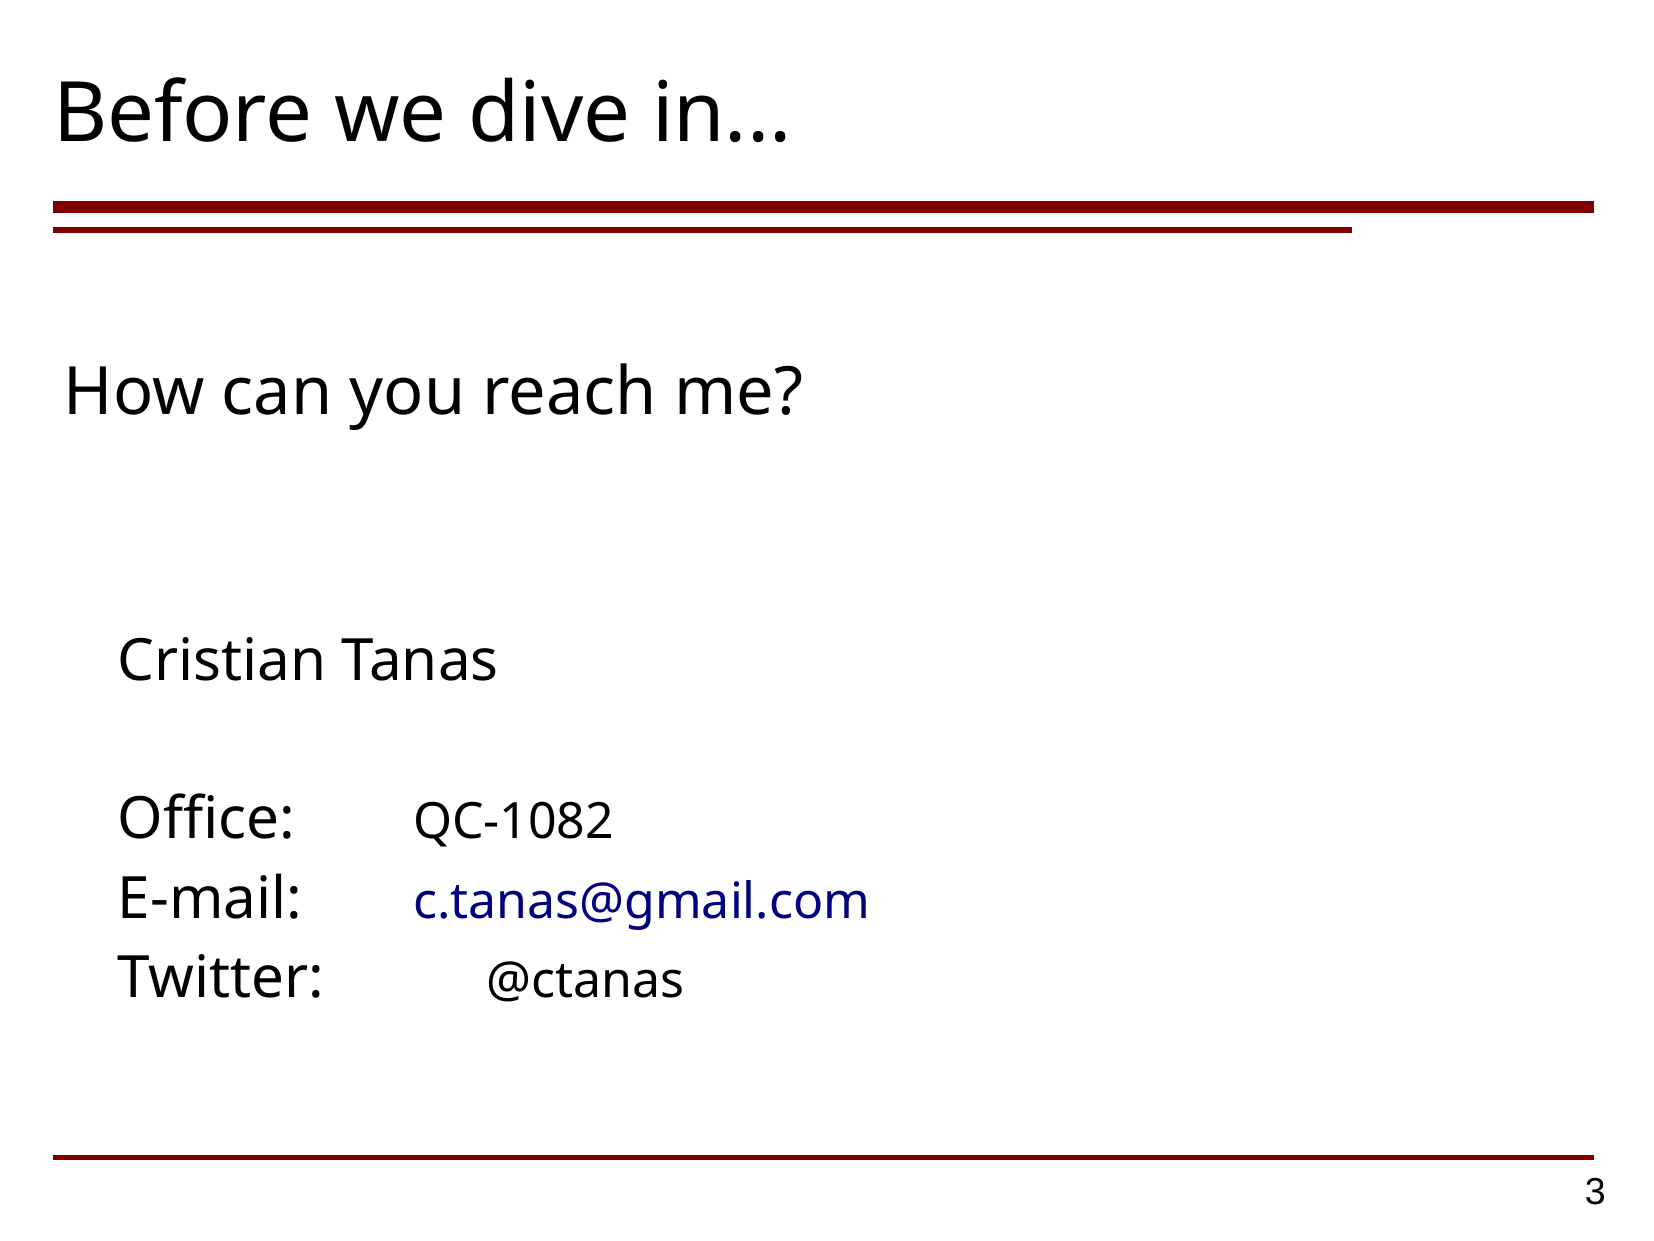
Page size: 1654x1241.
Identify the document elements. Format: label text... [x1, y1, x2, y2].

text_box How can you reach me? [49, 335, 1074, 440]
text_box <number> [35, 1163, 1654, 1221]
text_box Cristian Tanas Office: QC-1082 E-mail: c.tanas@gmail.com Twitter: @ctanas [103, 531, 1625, 1093]
subtitle Before we dive in... [53, 48, 1542, 172]
